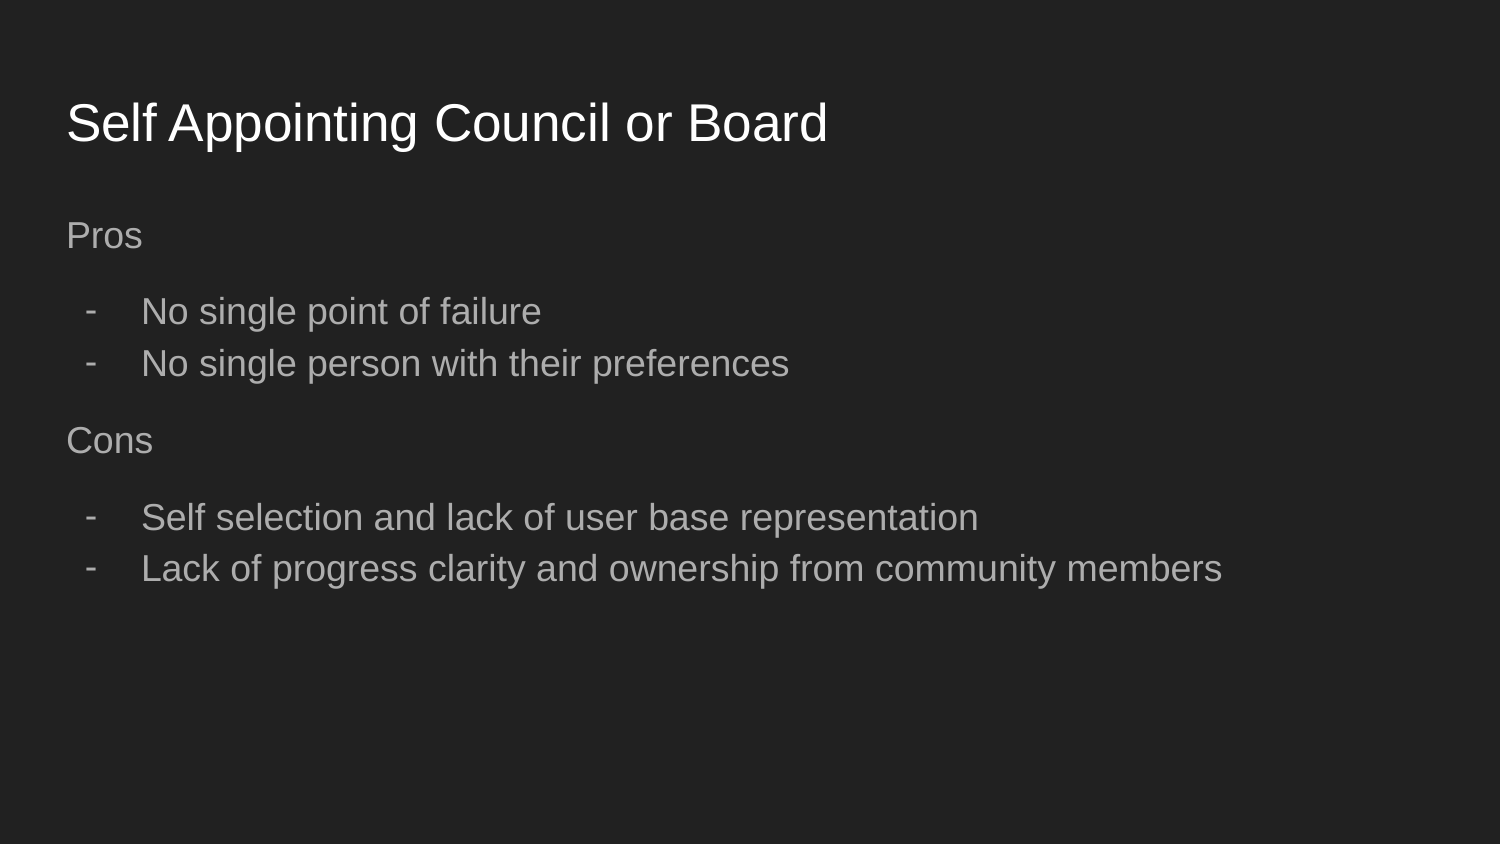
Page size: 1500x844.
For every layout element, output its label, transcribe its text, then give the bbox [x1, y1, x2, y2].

list Pros No single point of failure No single person with their preferences Cons Self selection and lack of user base representation Lack of progress clarity and ownership from community members [51, 189, 1449, 750]
title Self Appointing Council or Board [51, 72, 1449, 167]
